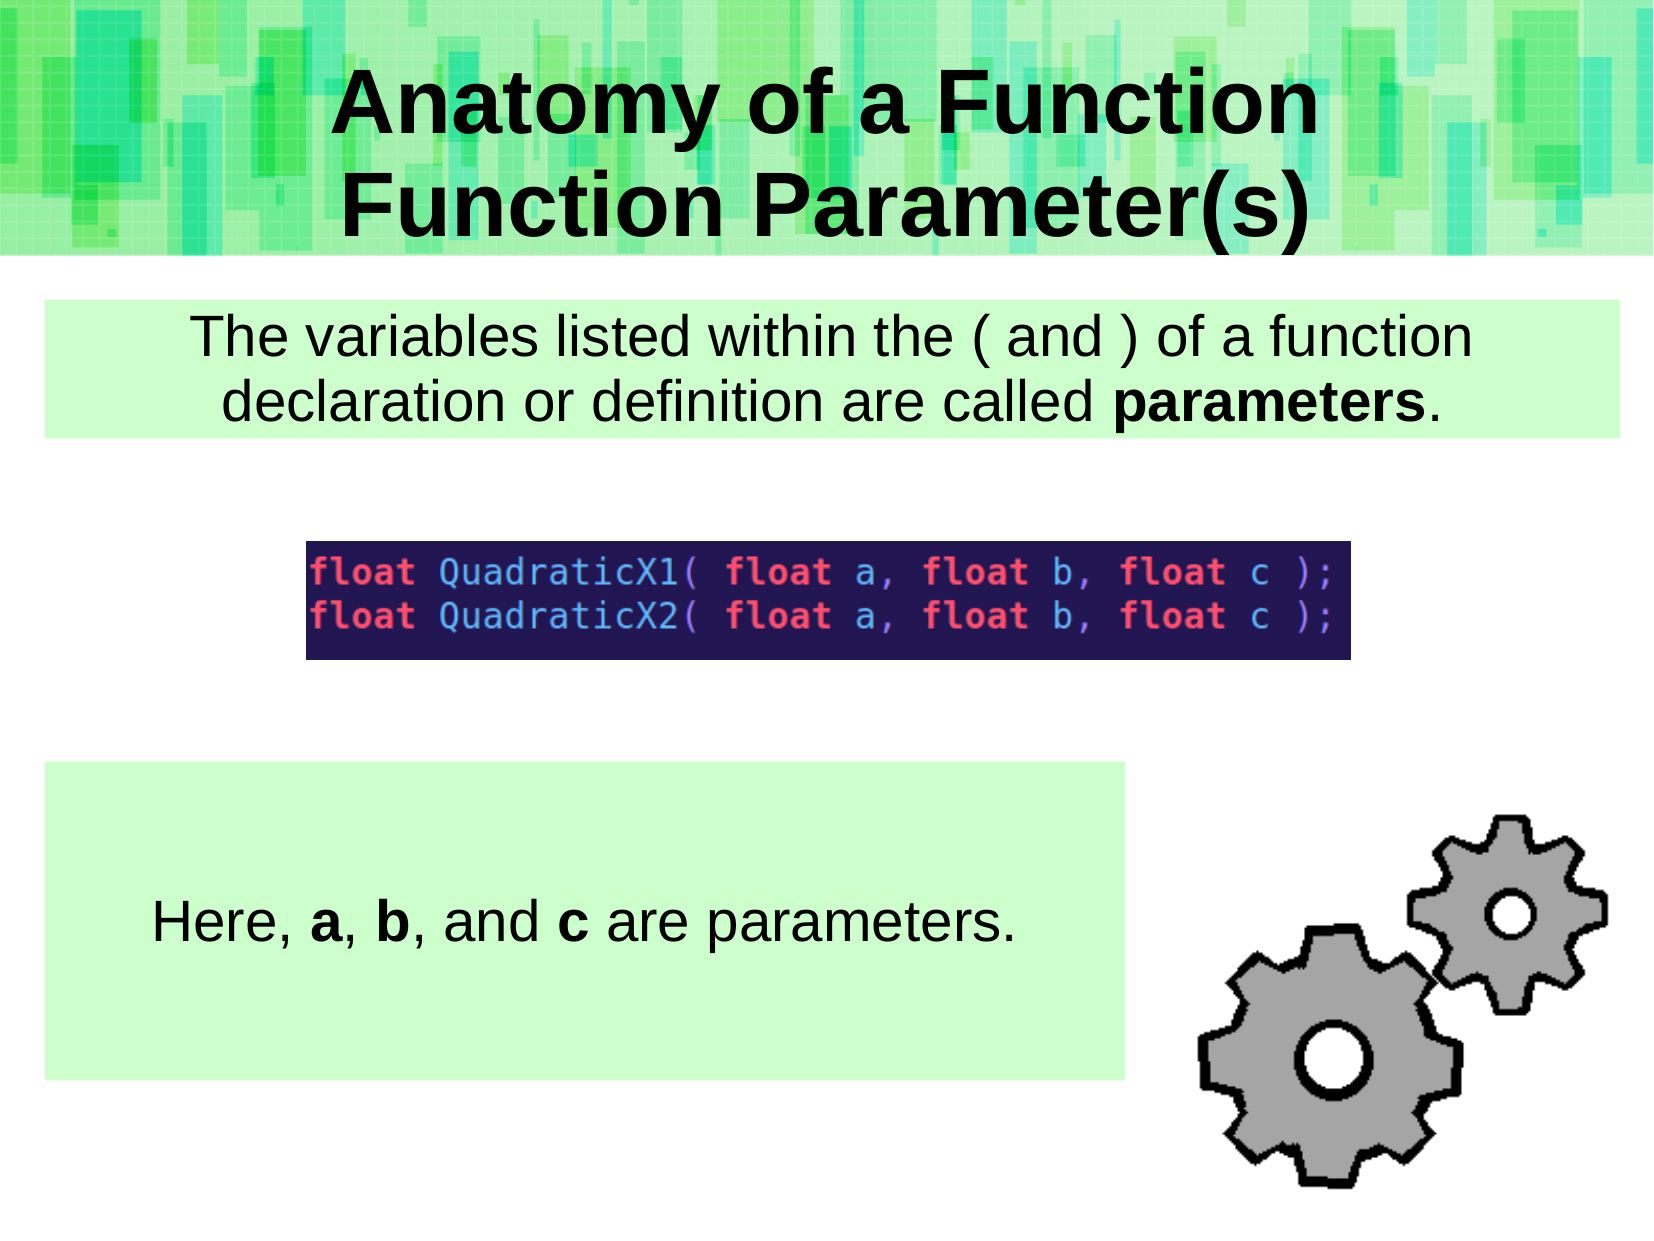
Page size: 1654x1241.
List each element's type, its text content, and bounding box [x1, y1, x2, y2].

text_box Here, a, b, and c are parameters. [45, 761, 1126, 1081]
text_box The variables listed within the ( and ) of a function declaration or definition are called parameters. [45, 300, 1621, 439]
title Anatomy of a Function Function Parameter(s) [82, 49, 1571, 257]
picture [0, 0, 1654, 1241]
